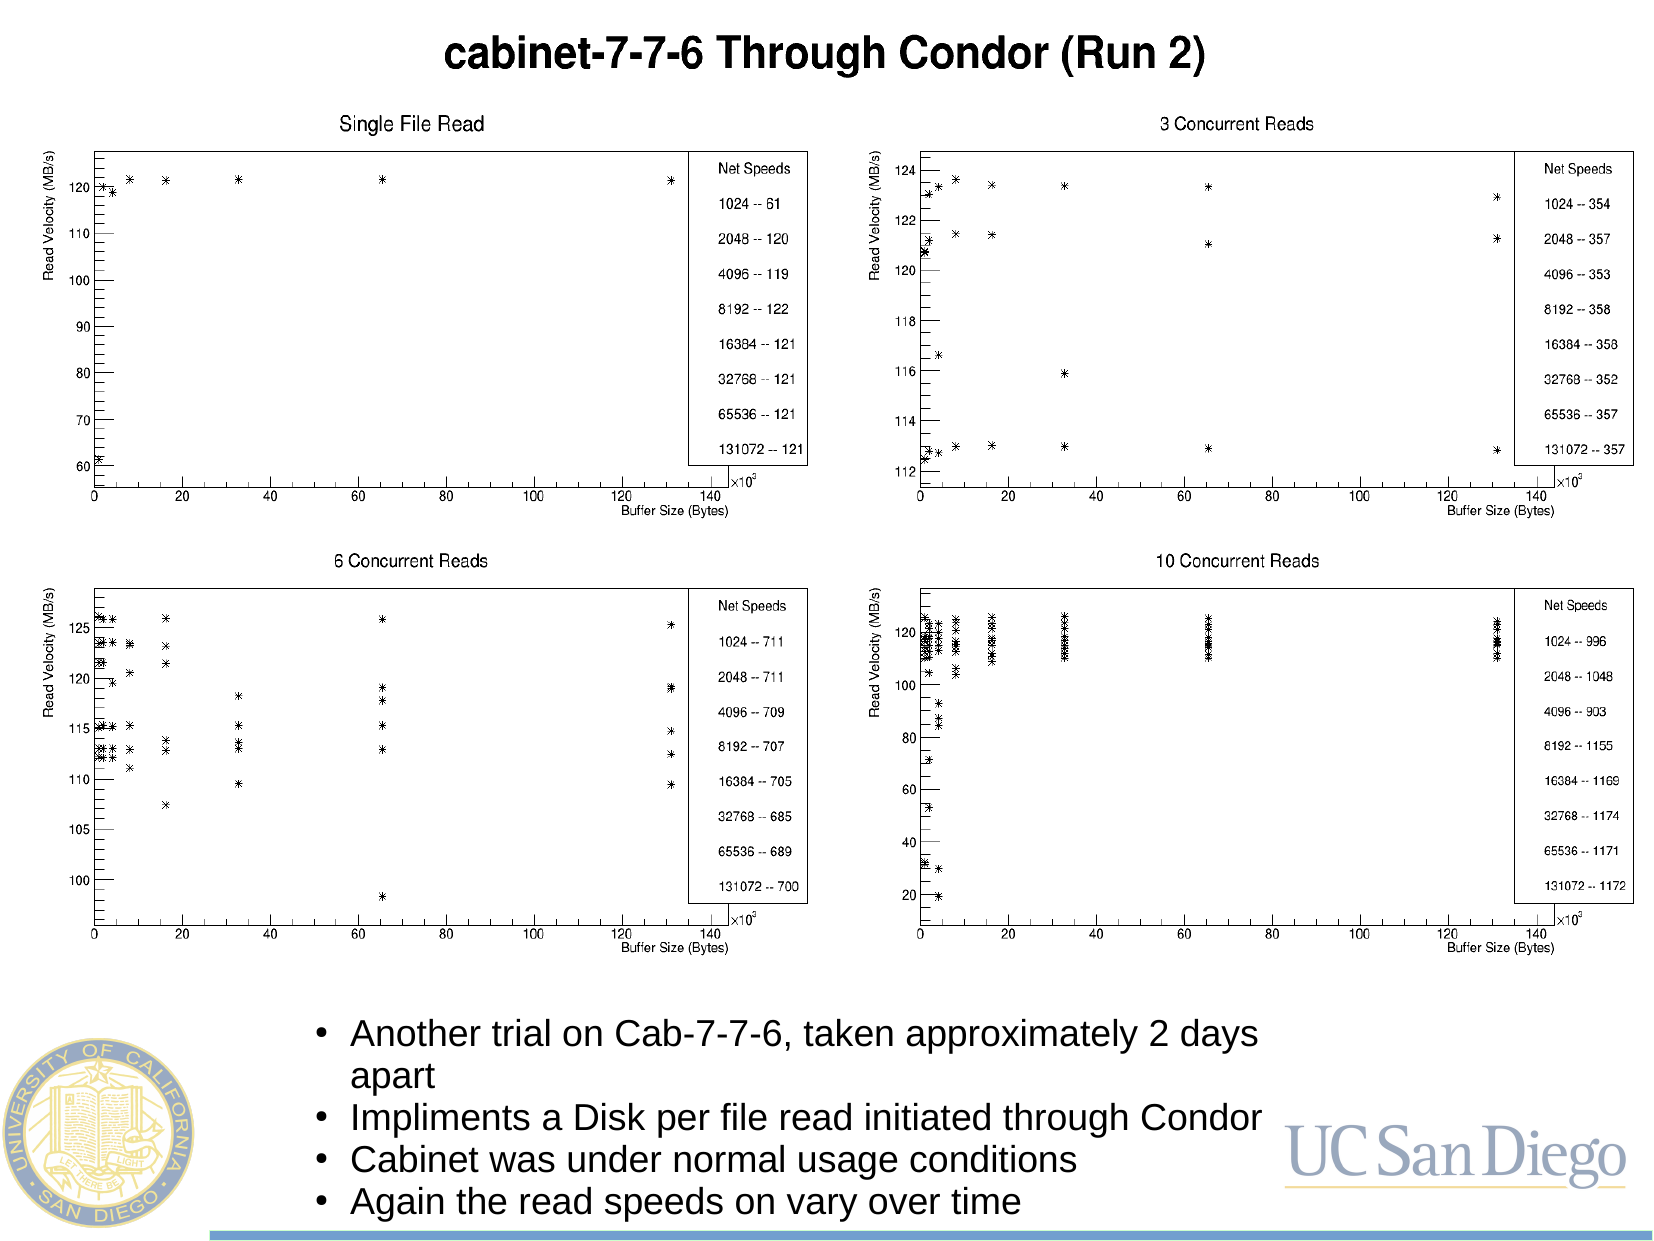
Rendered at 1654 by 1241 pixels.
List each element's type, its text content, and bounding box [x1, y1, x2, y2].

text_box [209, 1230, 1653, 1241]
picture [0, 3, 1650, 976]
text_box Another trial on Cab-7-7-6, taken approximately 2 days apart Impliments a Disk per file read initiated through Condor Cabinet was under normal usage conditions Again the read speeds on vary over time [300, 1005, 1321, 1230]
picture [0, 1034, 196, 1231]
picture [1321, 1089, 1653, 1230]
